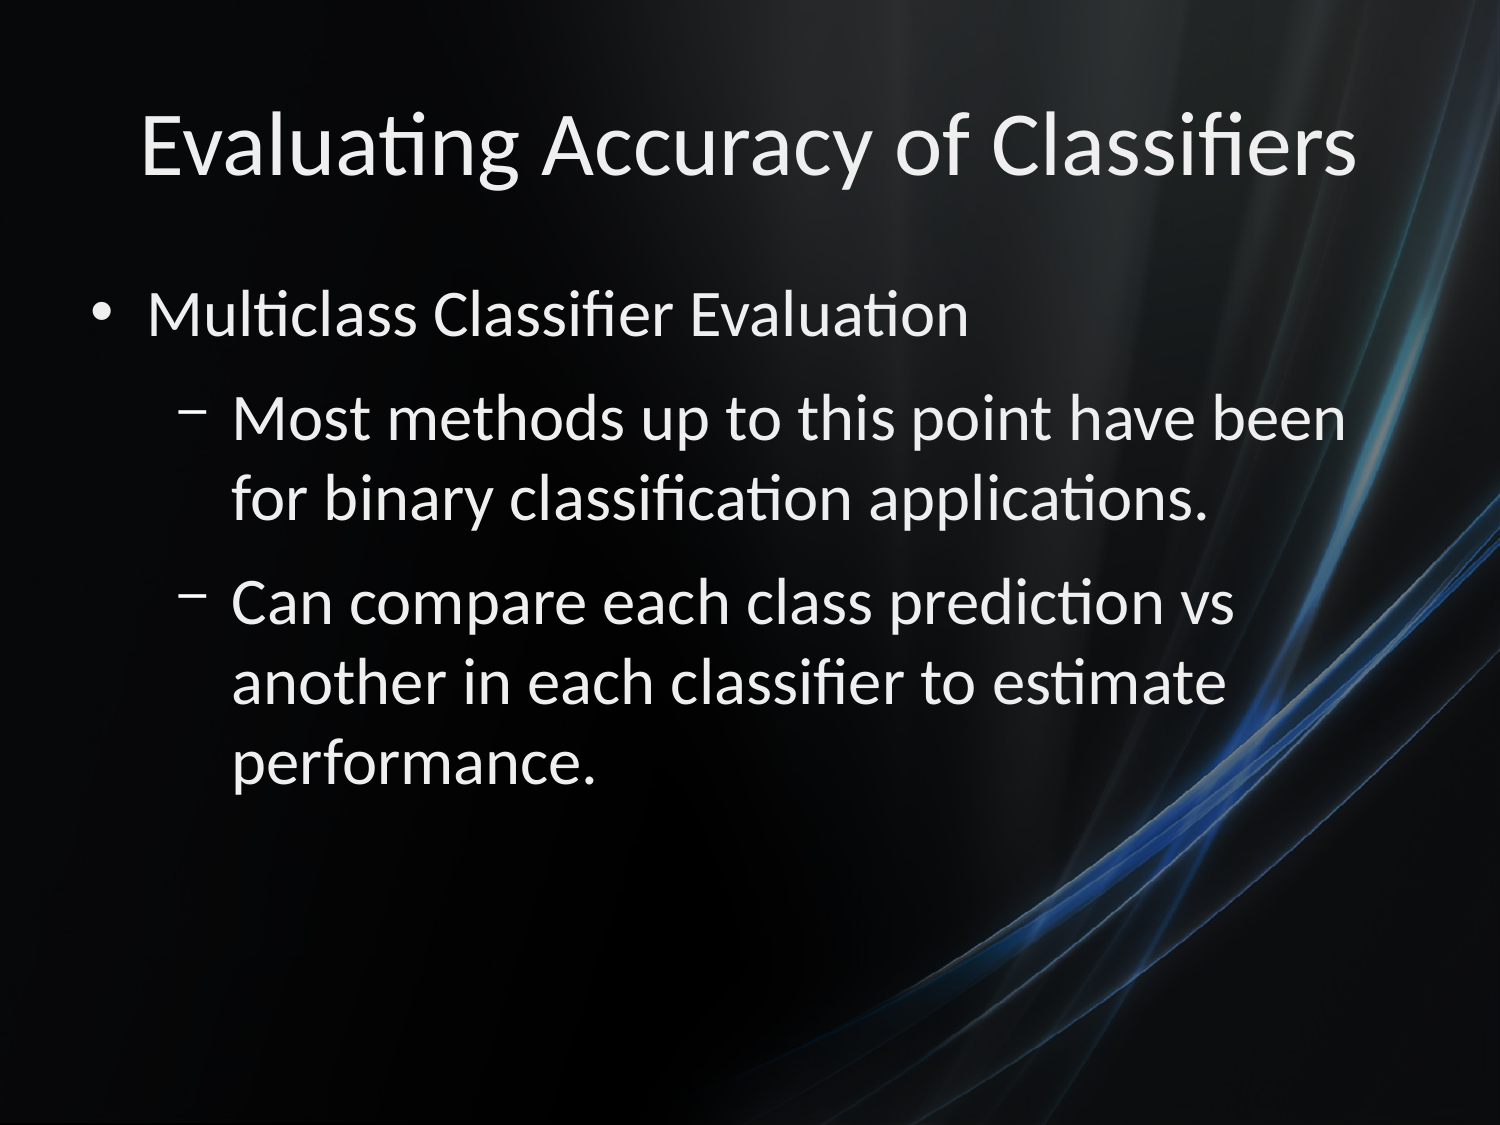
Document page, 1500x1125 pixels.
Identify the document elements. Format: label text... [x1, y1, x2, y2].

picture [0, 0, 1500, 1125]
list Multiclass Classifier Evaluation Most methods up to this point have been for binary classification applications. Can compare each class prediction vs another in each classifier to estimate performance. [75, 262, 1425, 1005]
title Evaluating Accuracy of Classifiers [75, 45, 1425, 233]
